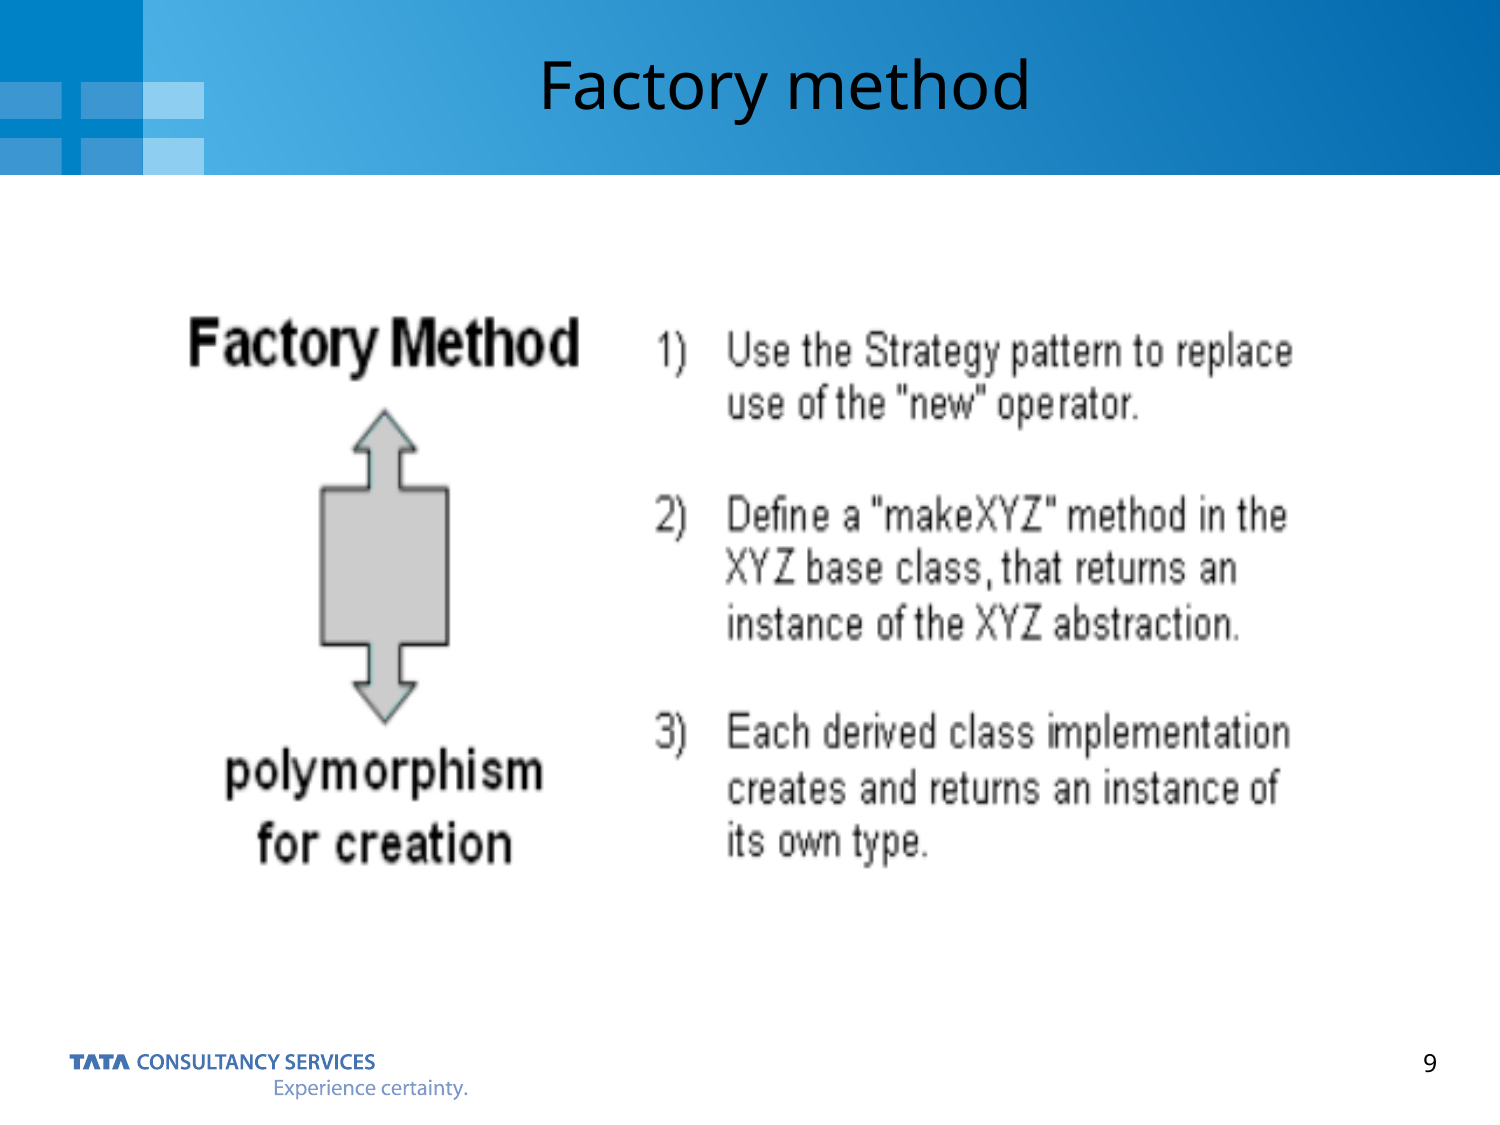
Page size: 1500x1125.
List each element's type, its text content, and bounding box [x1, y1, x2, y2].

text_box Factory method [224, 11, 1347, 154]
picture [165, 271, 1323, 898]
